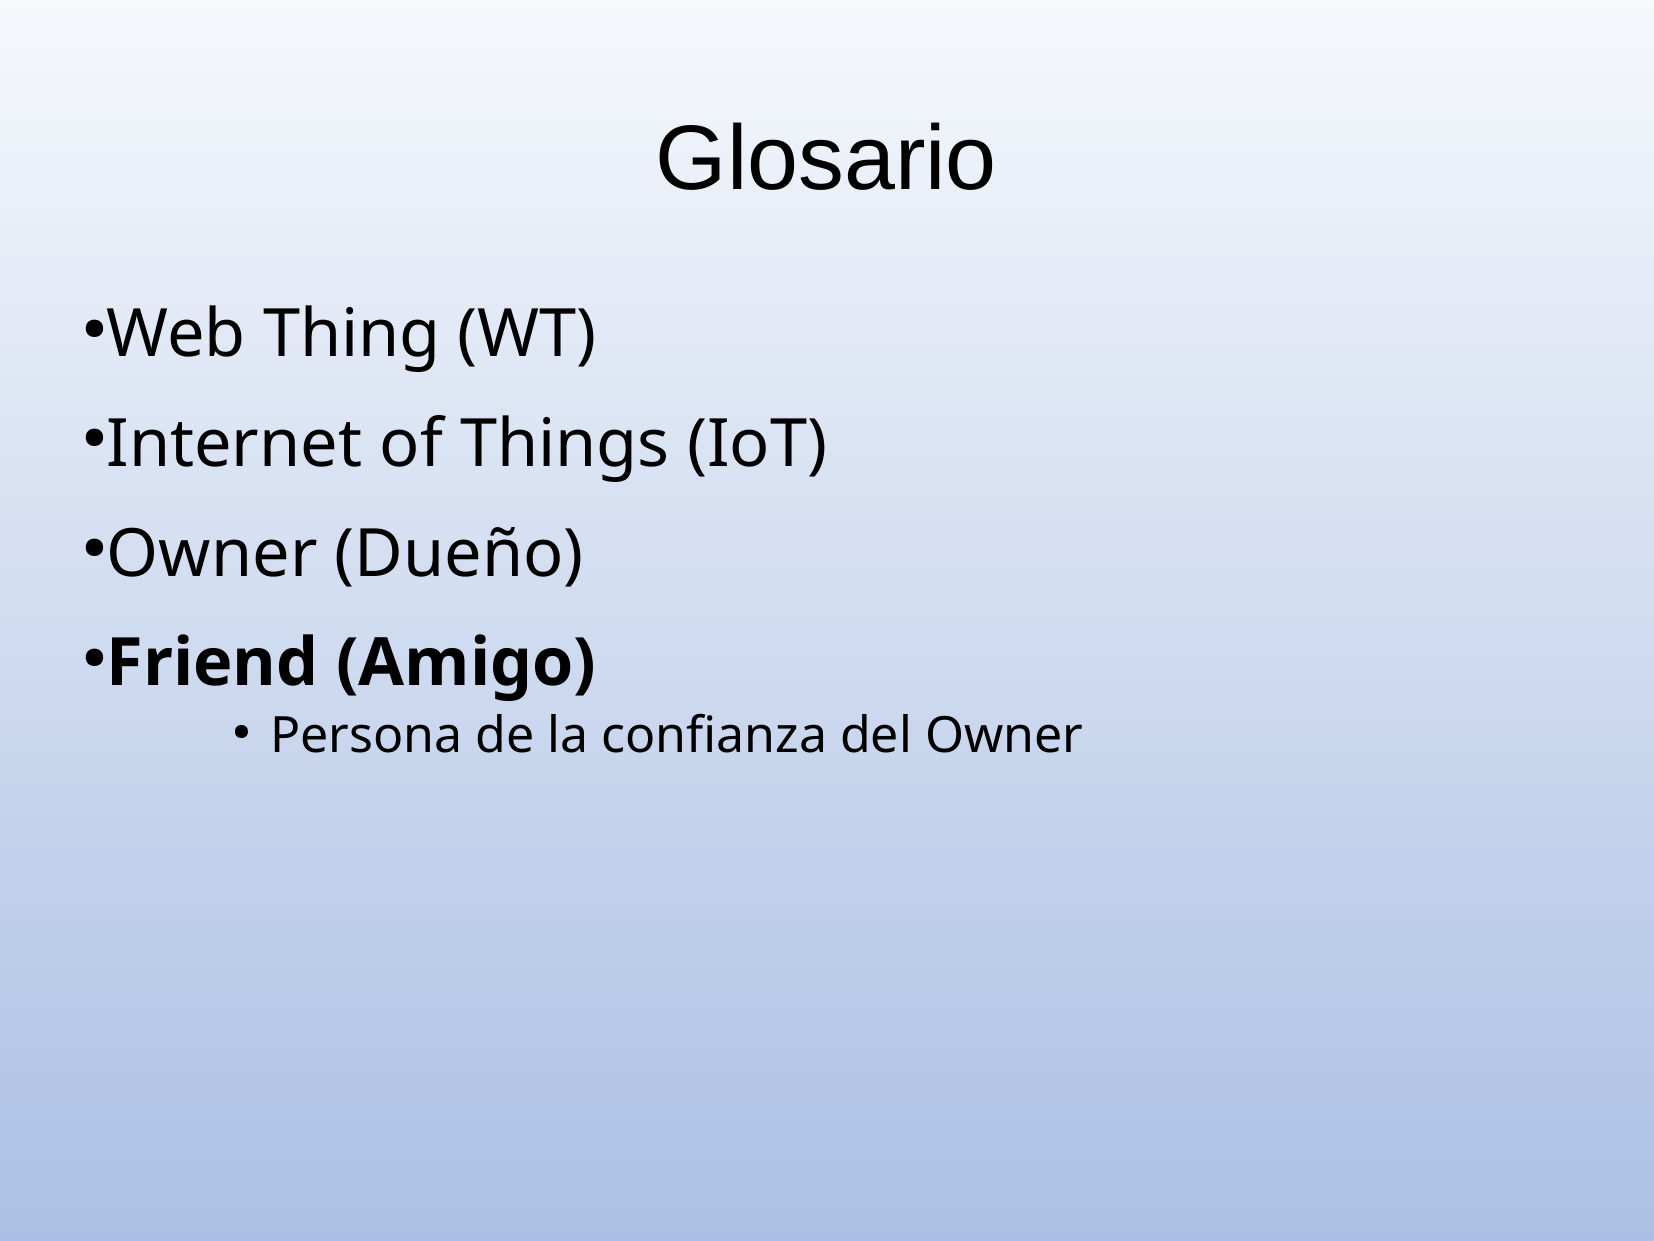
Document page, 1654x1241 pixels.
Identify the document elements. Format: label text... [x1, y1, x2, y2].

list Web Thing (WT) Internet of Things (IoT) Owner (Dueño) Friend (Amigo) Persona de la confianza del Owner [82, 290, 1571, 1010]
title Glosario [82, 49, 1571, 257]
